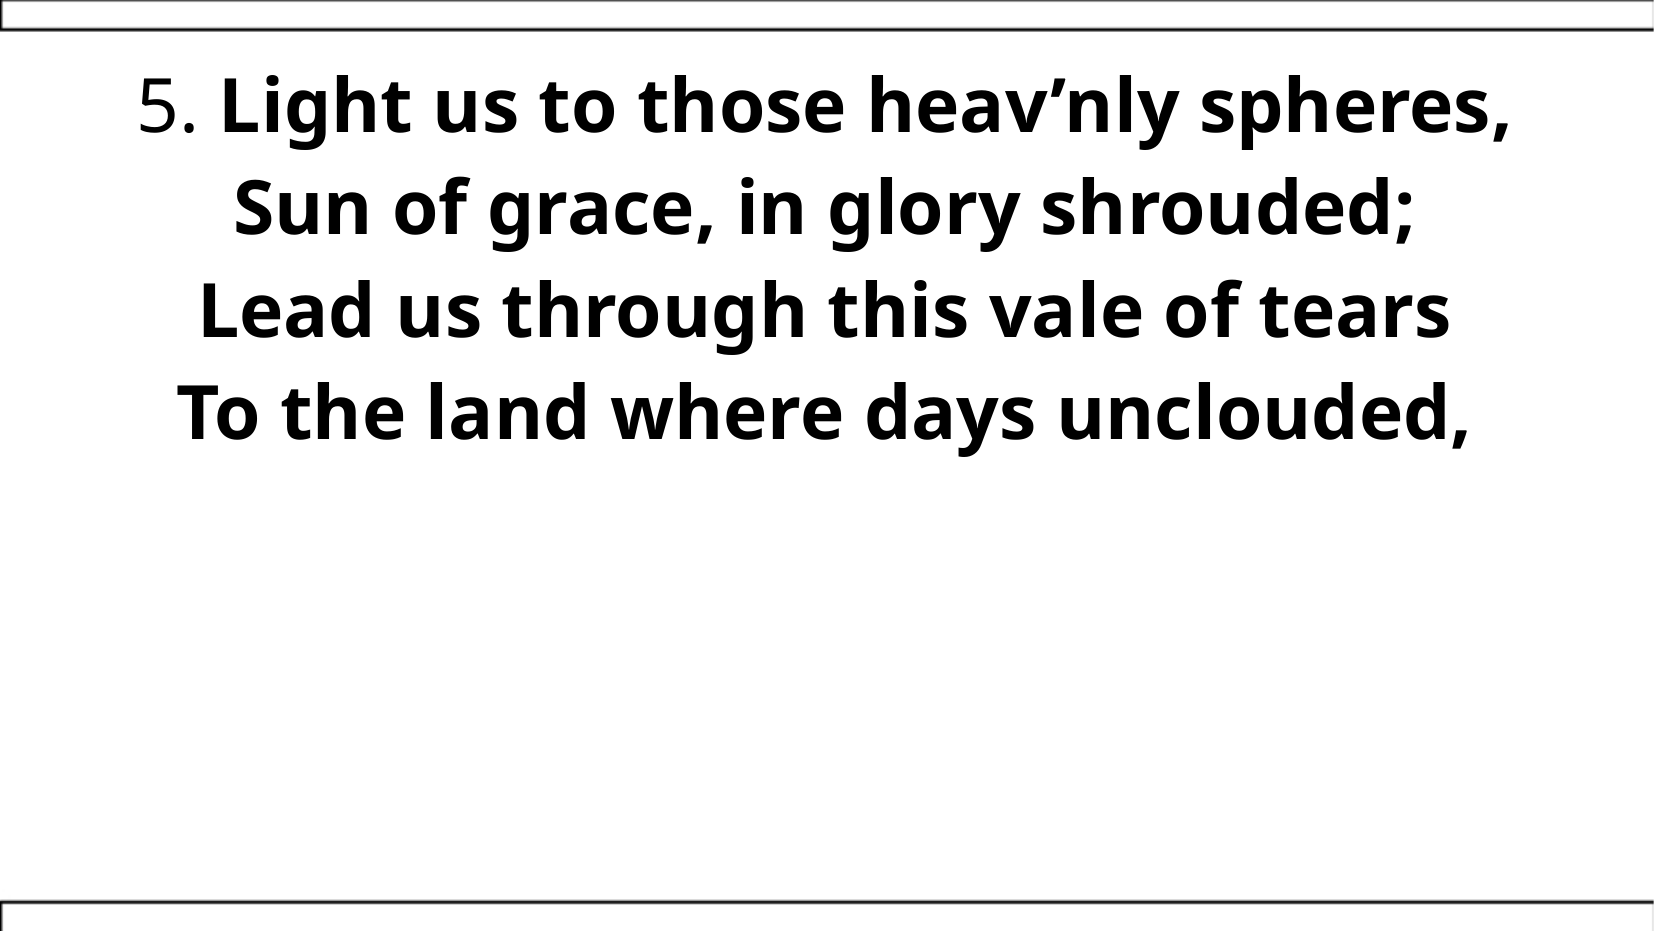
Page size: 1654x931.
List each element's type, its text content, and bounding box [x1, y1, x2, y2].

picture [0, 0, 1654, 931]
text_box 5. Light us to those heav’nly spheres, Sun of grace, in glory shrouded; Lead us through this vale of tears To the land where days unclouded, [105, 45, 1546, 460]
